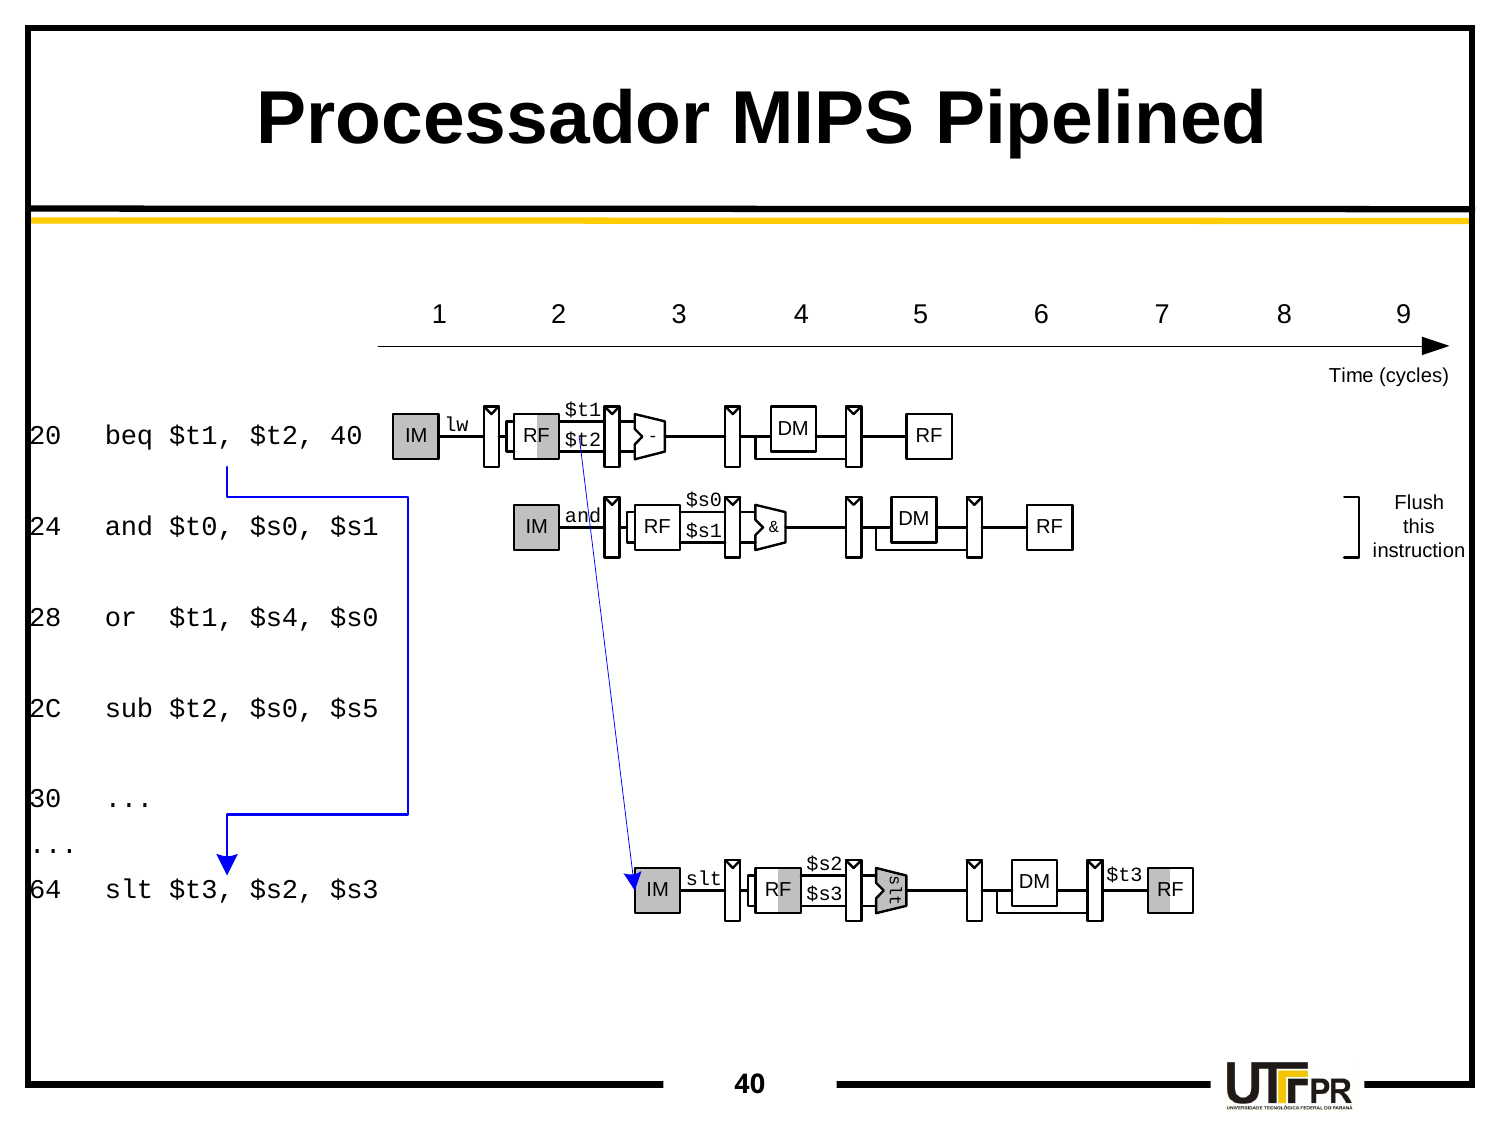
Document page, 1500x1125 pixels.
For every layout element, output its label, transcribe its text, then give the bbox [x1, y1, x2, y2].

picture [1226, 1062, 1353, 1110]
chart [12, 281, 1500, 927]
title Processador MIPS Pipelined [38, 36, 1459, 199]
